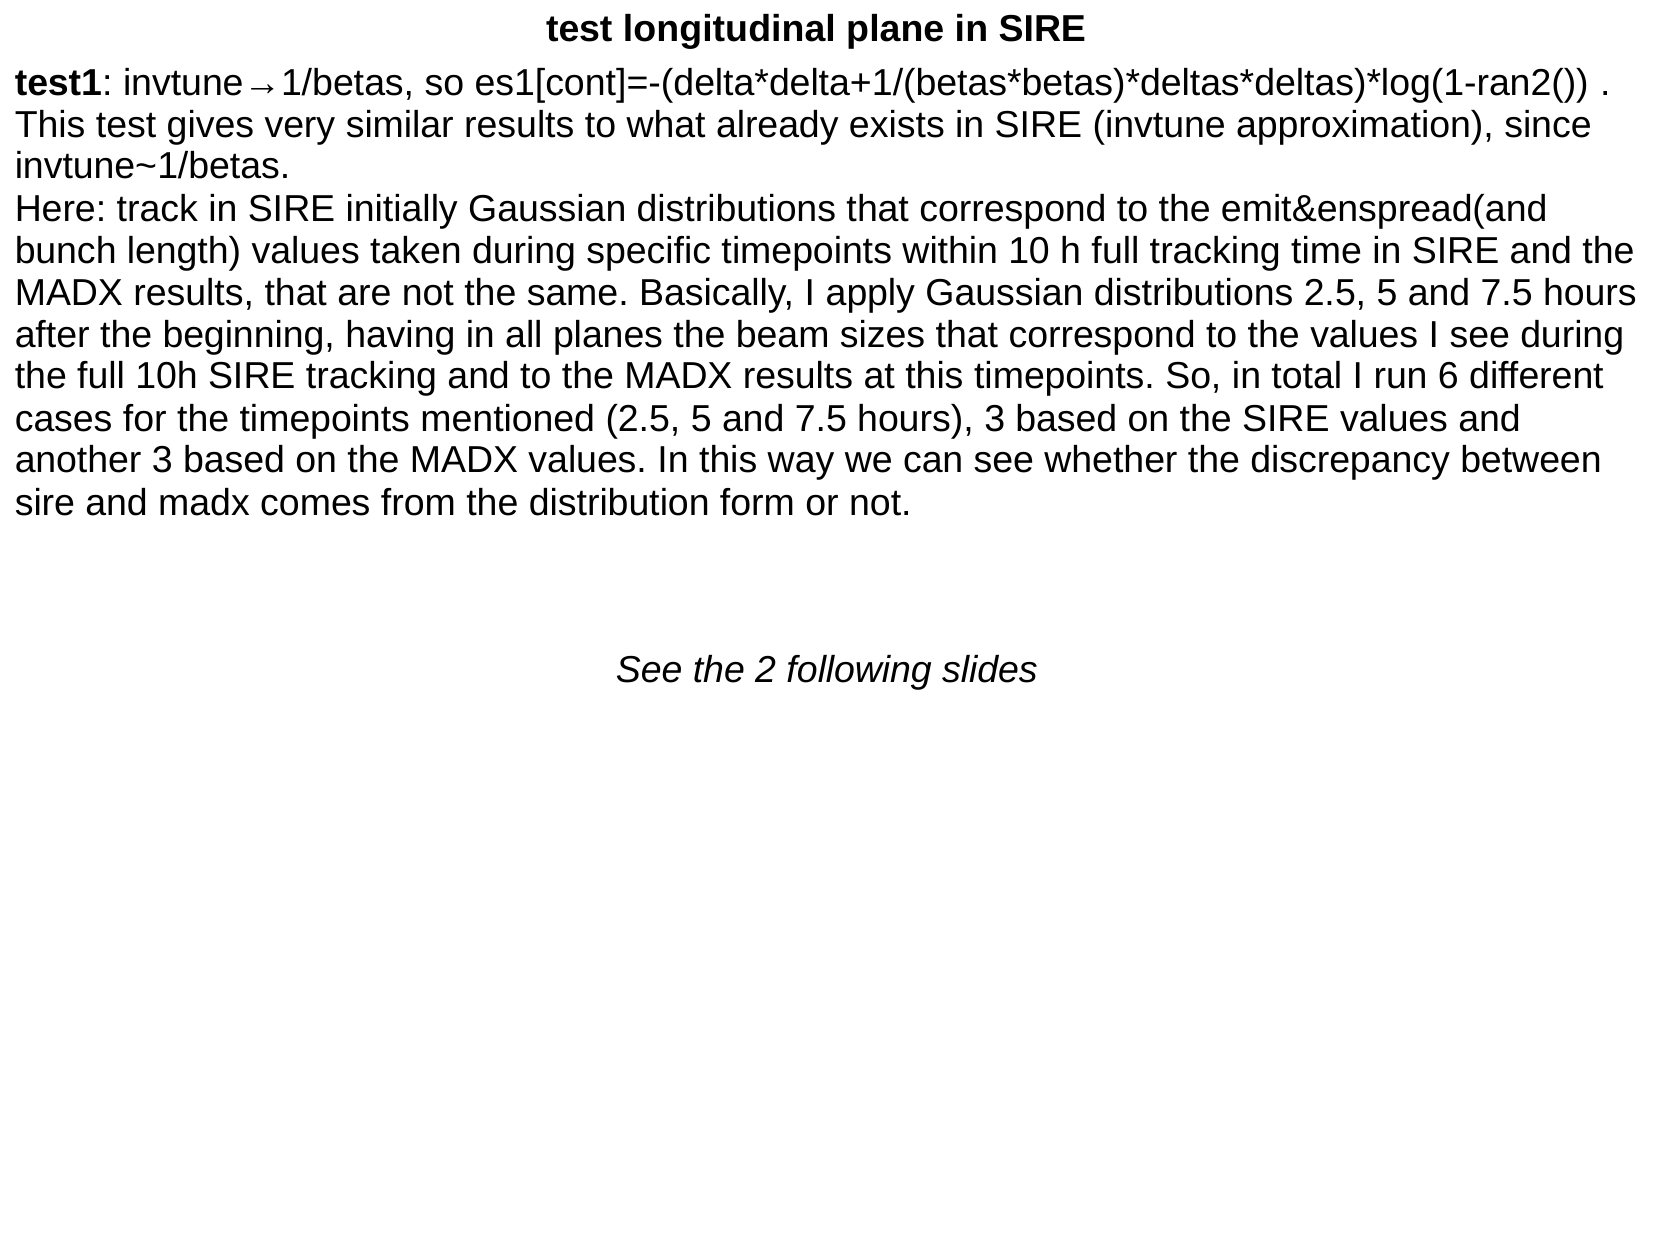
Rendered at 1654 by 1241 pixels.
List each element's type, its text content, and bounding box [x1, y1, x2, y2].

text_box test longitudinal plane in SIRE [531, 0, 1567, 53]
text_box test1: invtune→1/betas, so es1[cont]=-(delta*delta+1/(betas*betas)*deltas*deltas)*log(1-ran2()) . This test gives very similar results to what already exists in SIRE (invtune approximation), since invtune~1/betas. Here: track in SIRE initially Gaussian distributions that correspond to the emit&enspread(and bunch length) values taken during specific timepoints within 10 h full tracking time in SIRE and the MADX results, that are not the same. Basically, I apply Gaussian distributions 2.5, 5 and 7.5 hours after the beginning, having in all planes the beam sizes that correspond to the values I see during the full 10h SIRE tracking and to the MADX results at this timepoints. So, in total I run 6 different cases for the timepoints mentioned (2.5, 5 and 7.5 hours), 3 based on the SIRE values and another 3 based on the MADX values. In this way we can see whether the discrepancy between sire and madx comes from the distribution form or not. See the 2 following slides [0, 53, 1654, 699]
